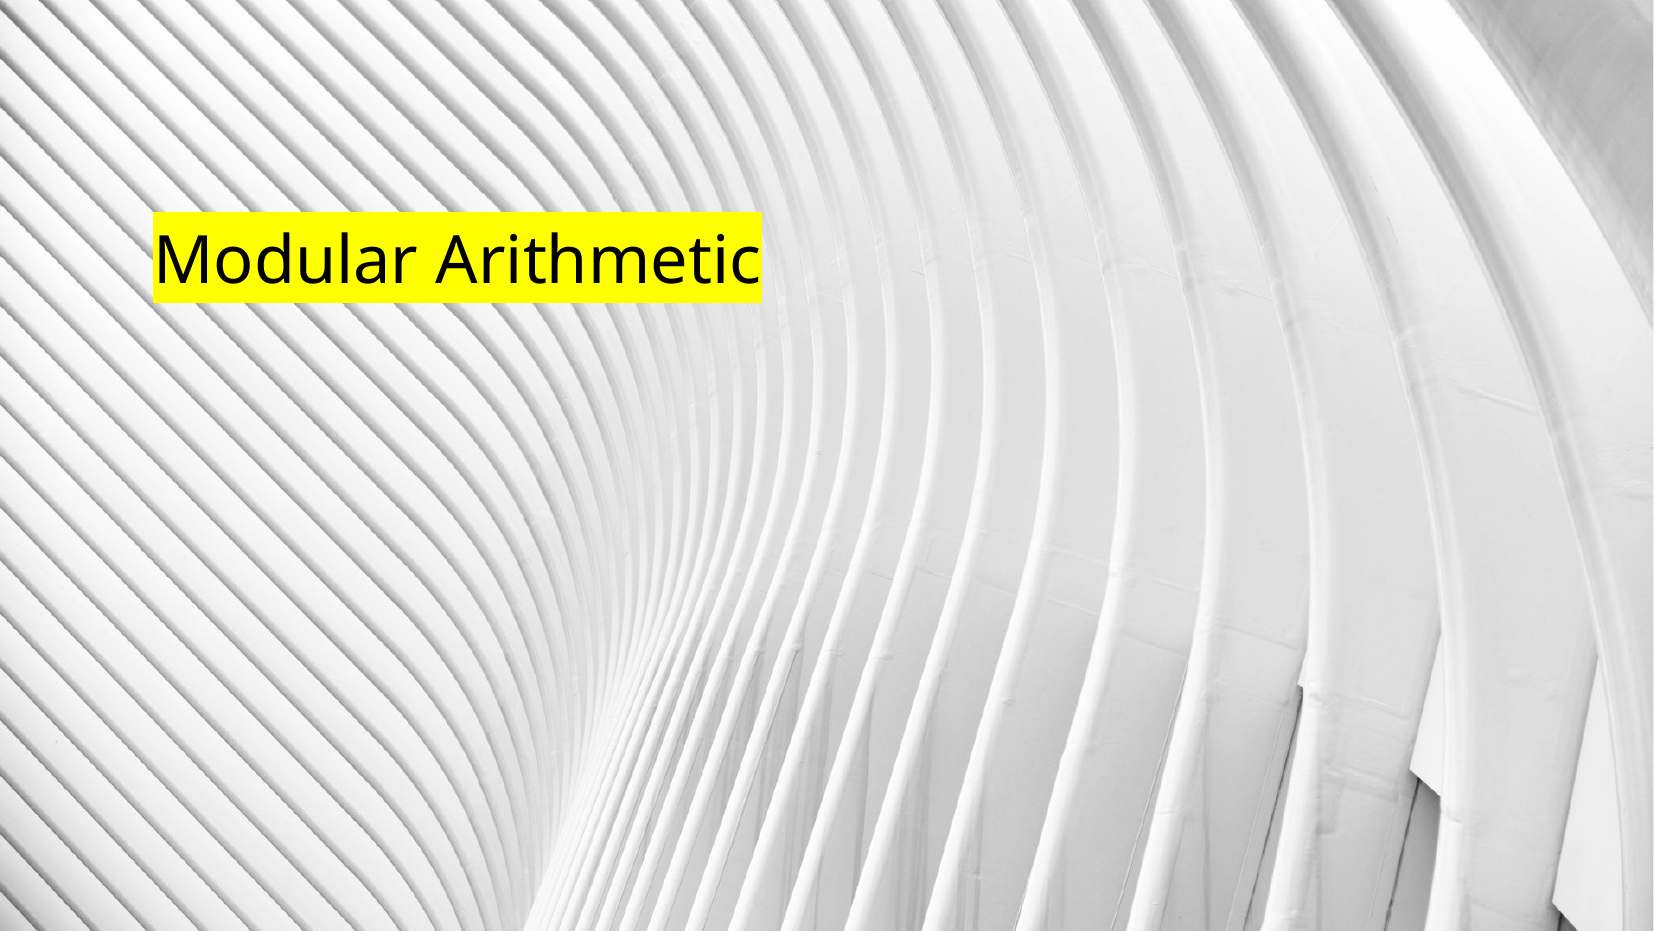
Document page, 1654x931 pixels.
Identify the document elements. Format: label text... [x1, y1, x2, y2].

picture [0, 0, 1654, 931]
list Modular Arithmetic [82, 217, 1571, 839]
